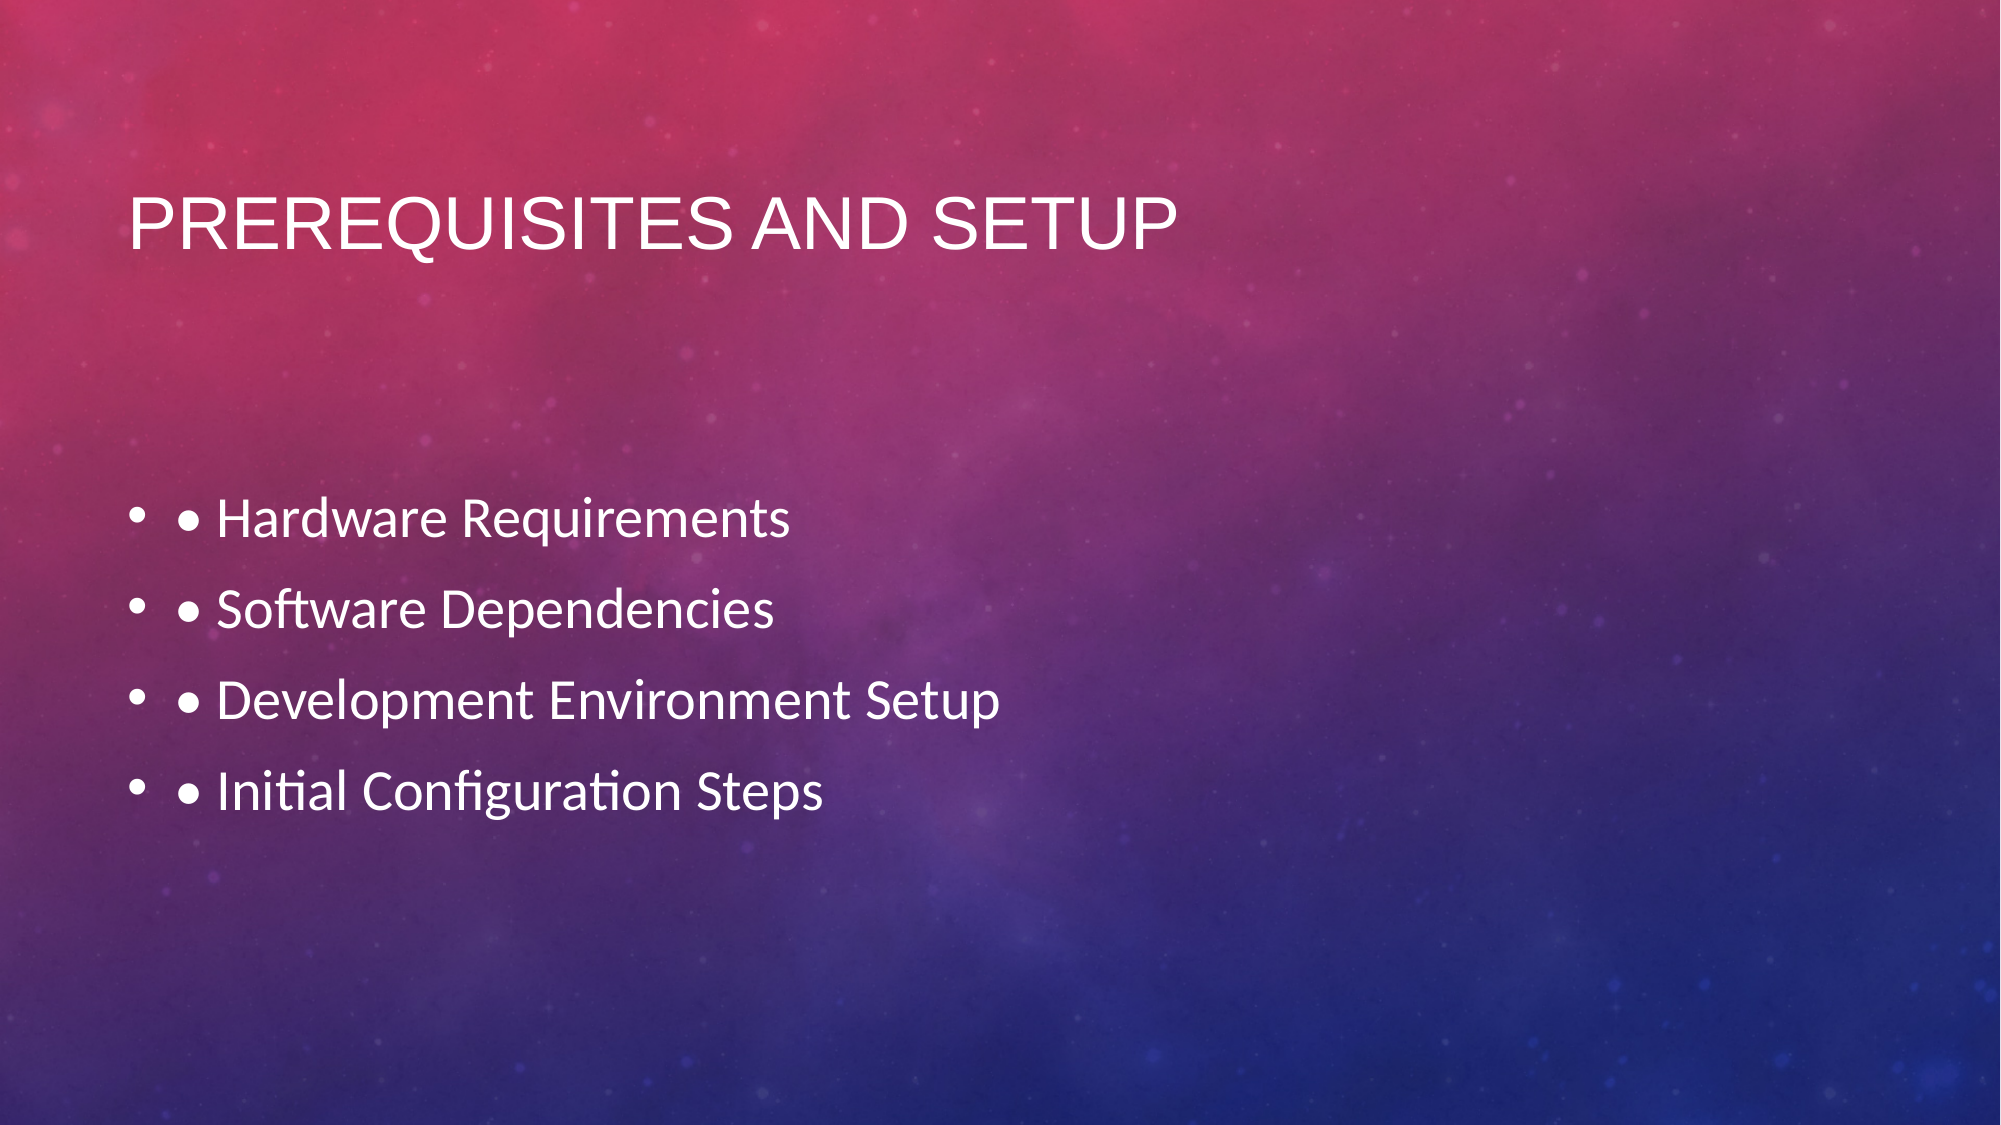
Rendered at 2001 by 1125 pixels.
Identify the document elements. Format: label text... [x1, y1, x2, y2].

title Prerequisites and Setup [112, 99, 1775, 339]
picture [0, 0, 2001, 1125]
list • Hardware Requirements • Software Dependencies • Development Environment Setup • Initial Configuration Steps [112, 351, 1775, 950]
